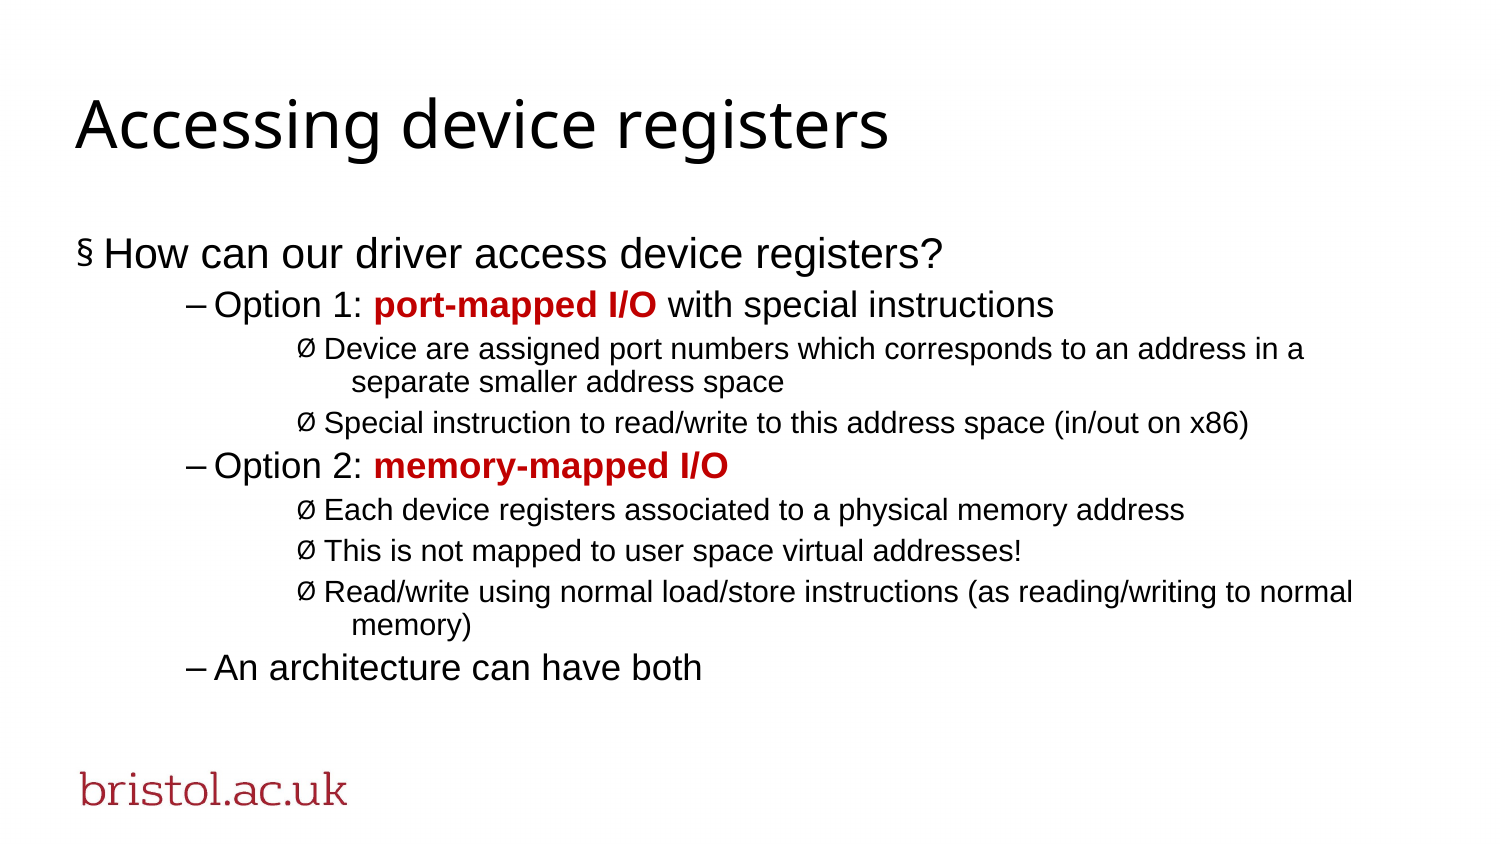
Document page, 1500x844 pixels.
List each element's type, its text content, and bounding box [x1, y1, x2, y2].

list How can our driver access device registers? Option 1: port-mapped I/O with special instructions Device are assigned port numbers which corresponds to an address in a separate smaller address space Special instruction to read/write to this address space (in/out on x86) Option 2: memory-mapped I/O Each device registers associated to a physical memory address This is not mapped to user space virtual addresses! Read/write using normal load/store instructions (as reading/writing to normal memory) An architecture can have both [60, 224, 1440, 699]
title Accessing device registers [60, 44, 1440, 209]
